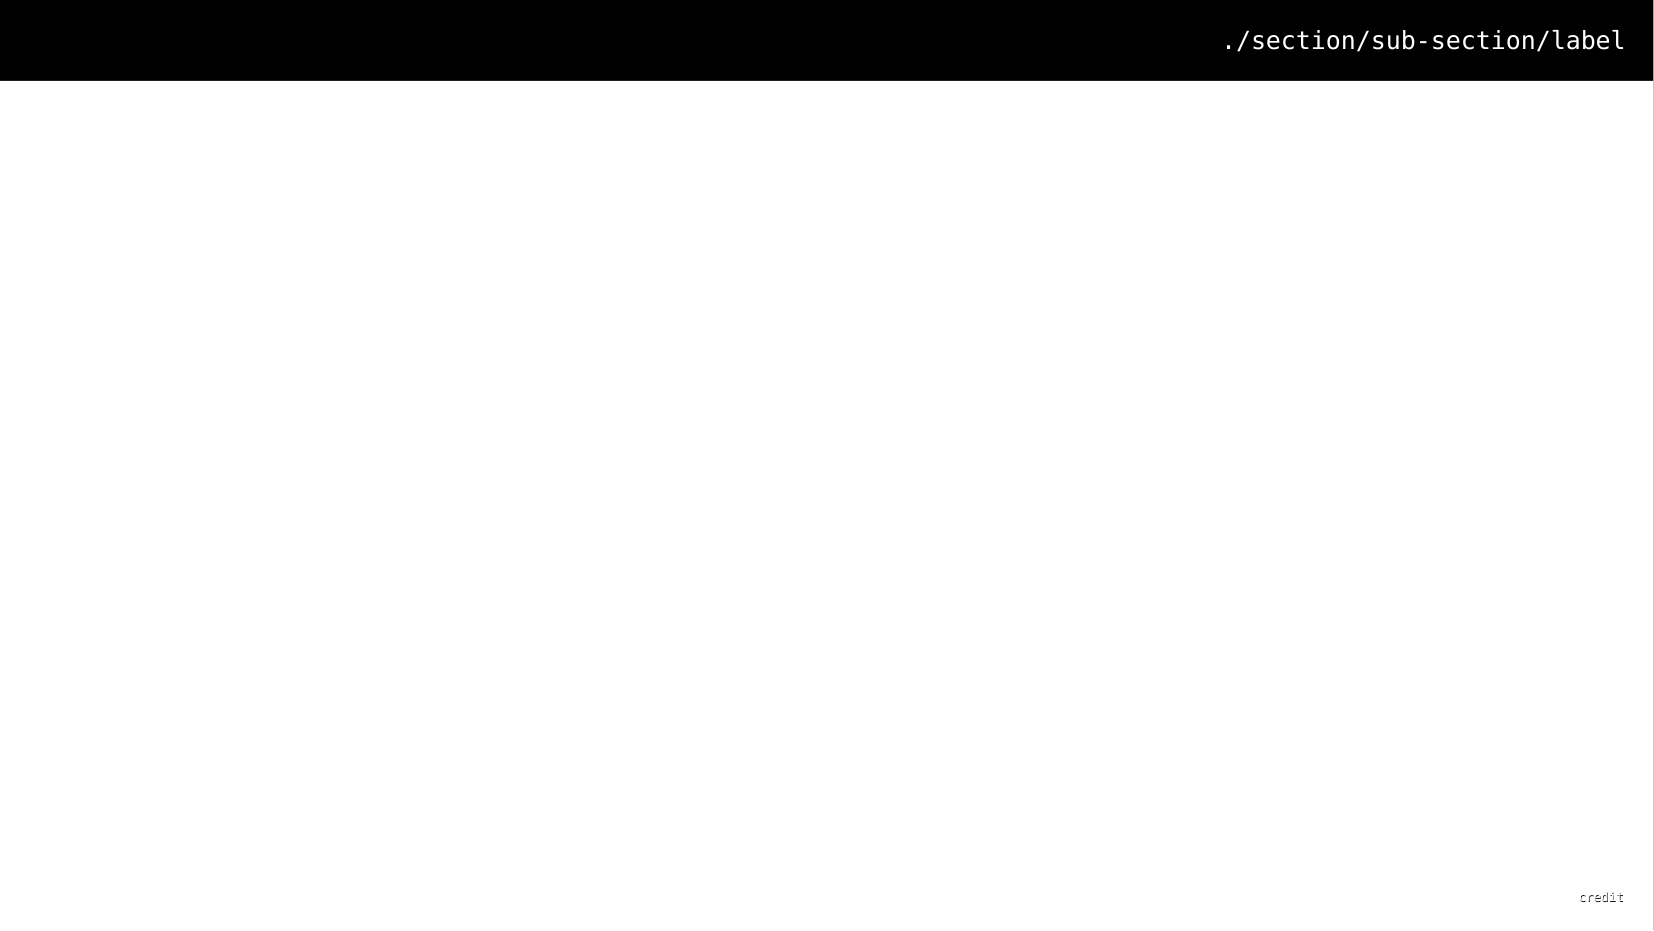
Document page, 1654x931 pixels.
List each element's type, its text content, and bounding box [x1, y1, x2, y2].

text_box [0, 80, 1654, 931]
text_box credit [15, 882, 1639, 918]
text_box ./section/sub-section/label [15, 18, 1641, 67]
